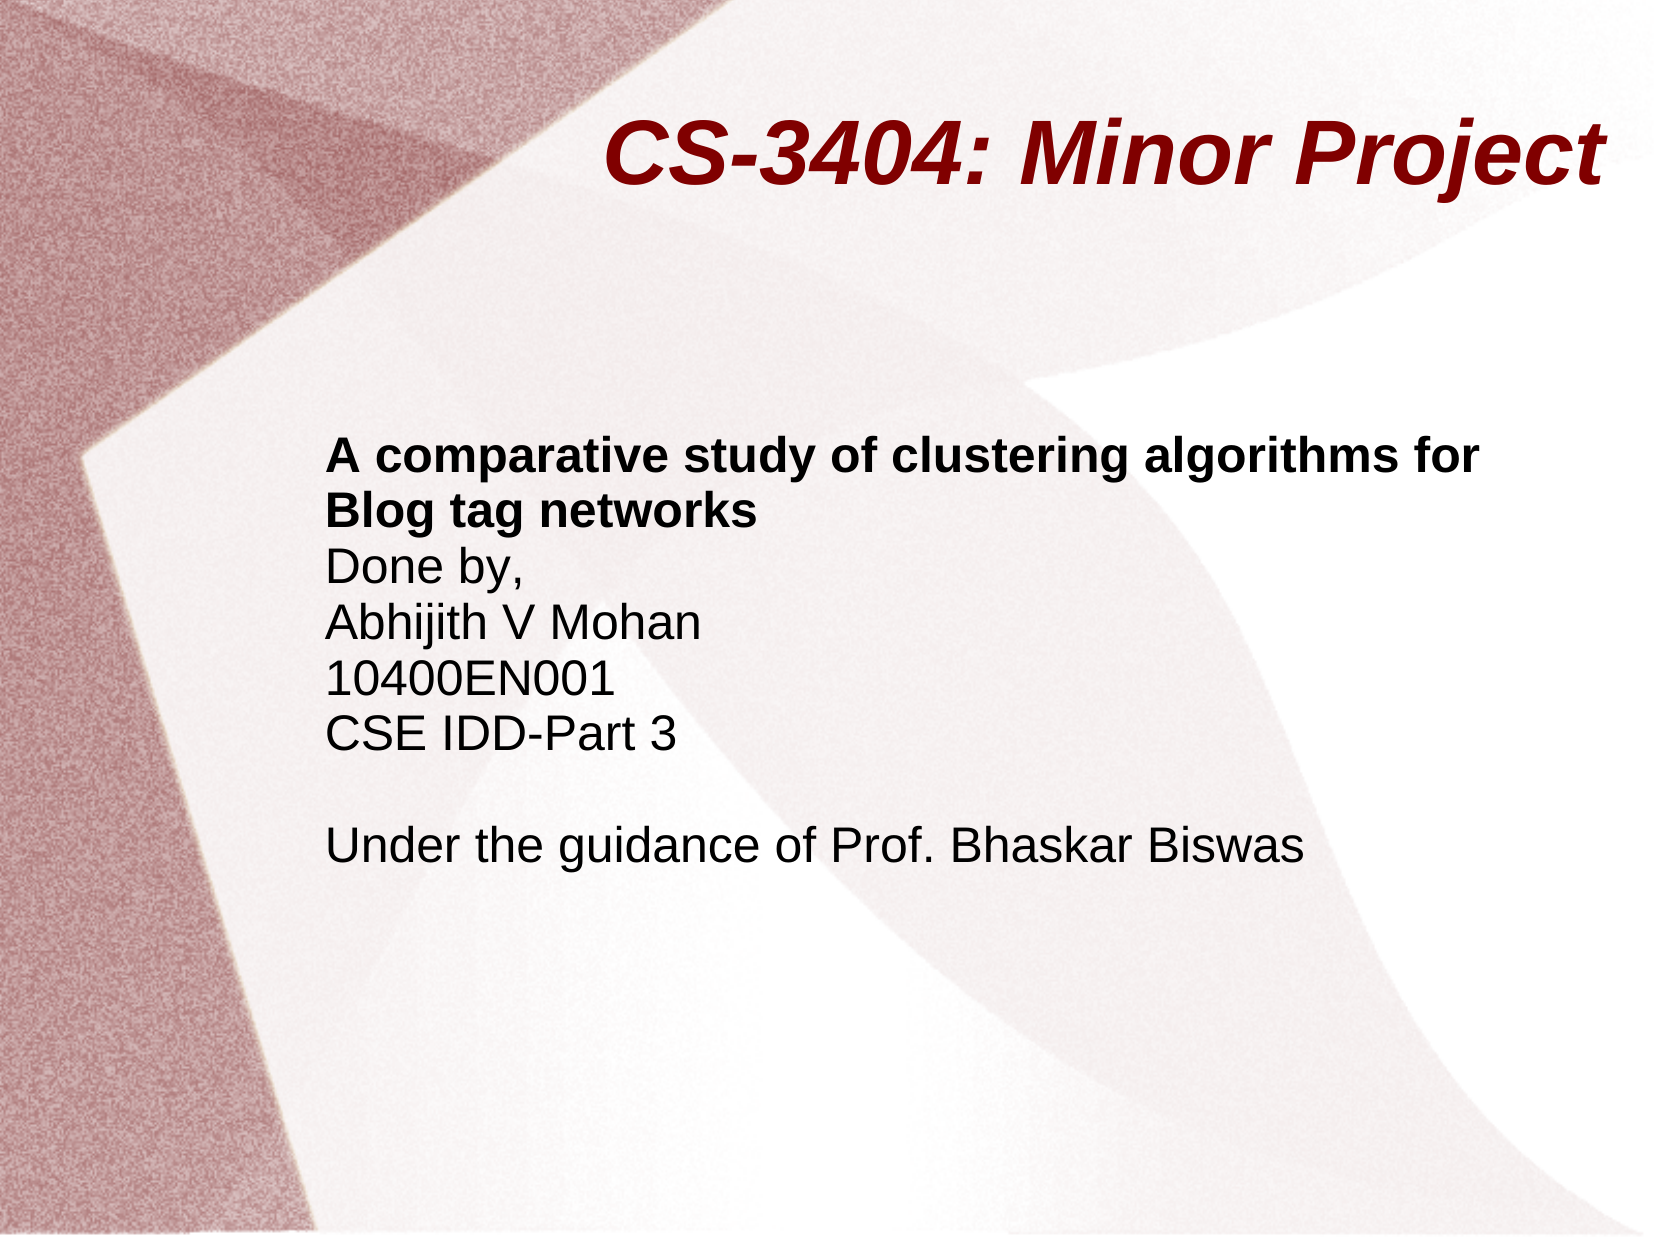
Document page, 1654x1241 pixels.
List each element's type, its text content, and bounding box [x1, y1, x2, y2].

subtitle A comparative study of clustering algorithms for Blog tag networks Done by, Abhijith V Mohan 10400EN001 CSE IDD-Part 3 Under the guidance of Prof. Bhaskar Biswas [324, 290, 1601, 1010]
title CS-3404: Minor Project [596, 49, 1607, 257]
picture [0, 0, 1654, 1241]
